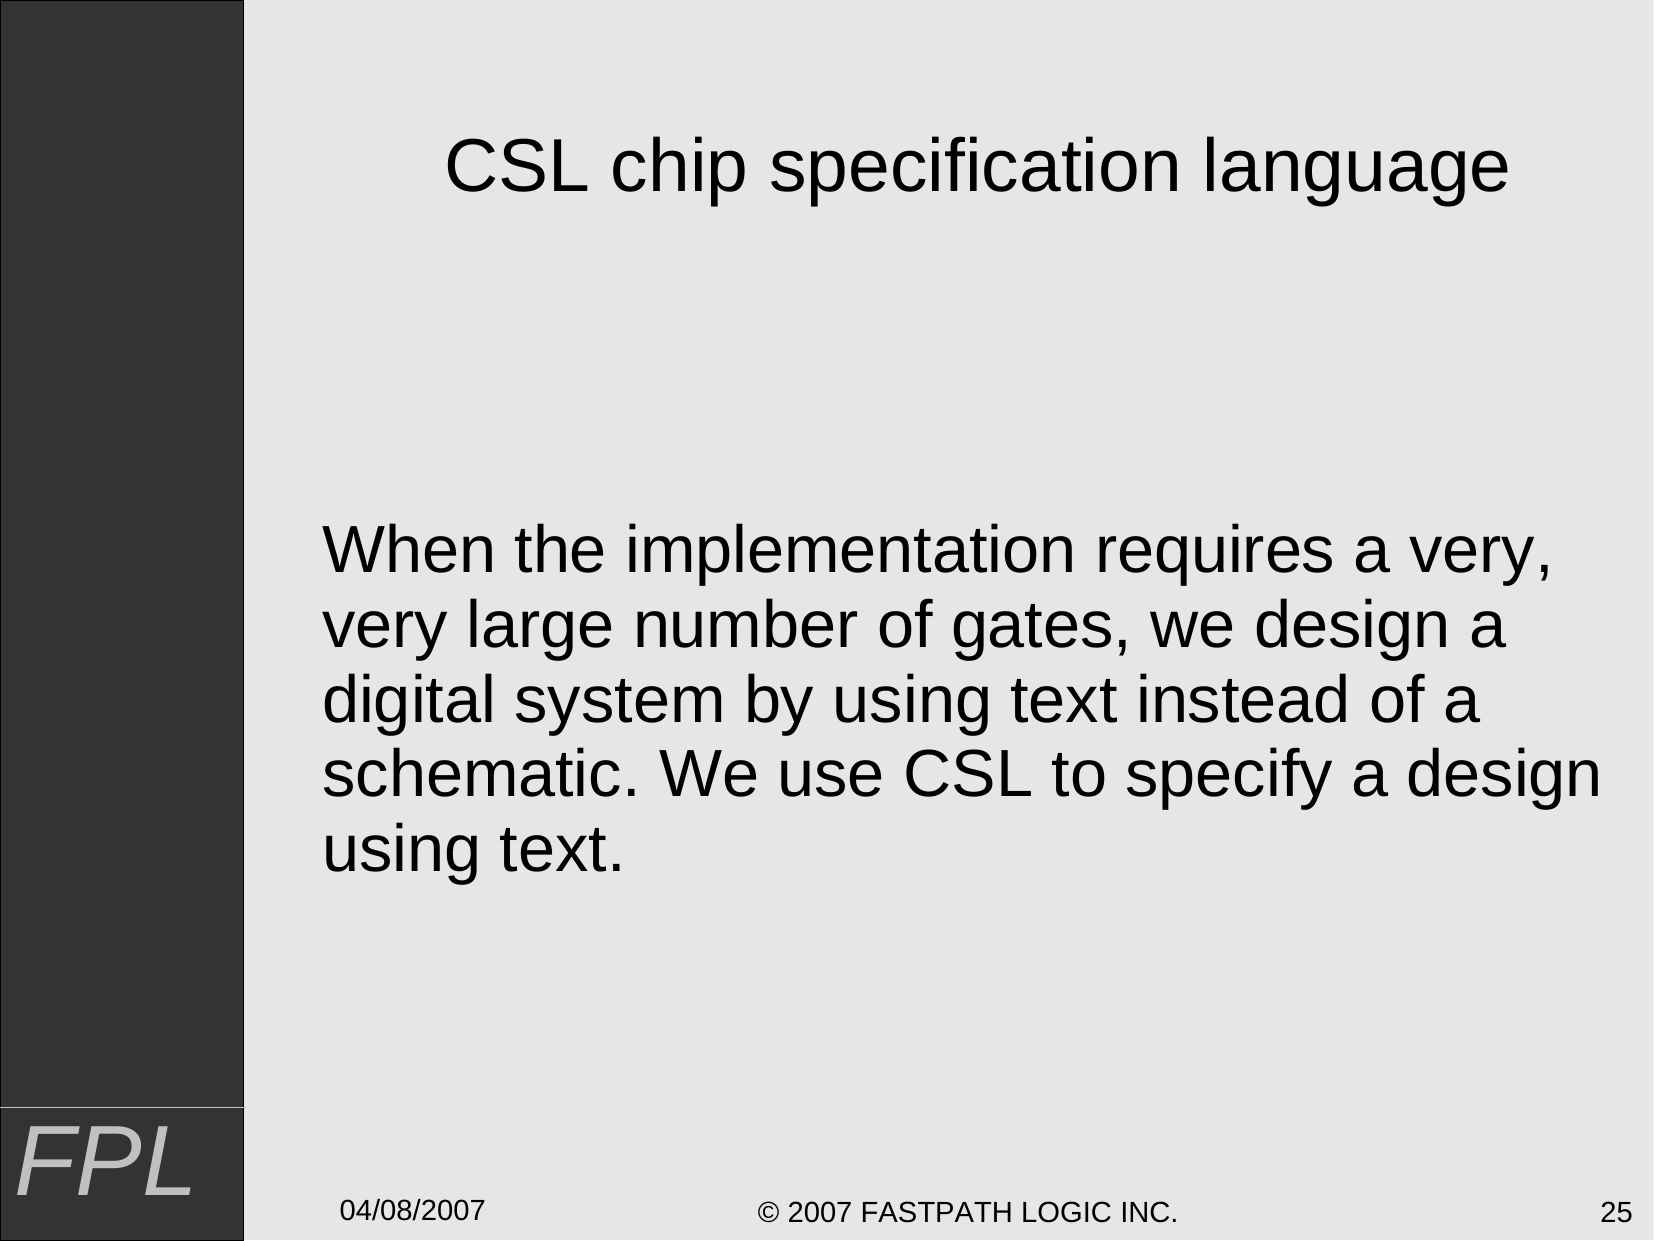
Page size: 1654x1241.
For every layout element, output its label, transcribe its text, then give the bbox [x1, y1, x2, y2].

title CSL chip specification language [427, 57, 1530, 272]
subtitle When the implementation requires a very, very large number of gates, we design a digital system by using text instead of a schematic. We use CSL to specify a design using text. [322, 272, 1635, 1179]
